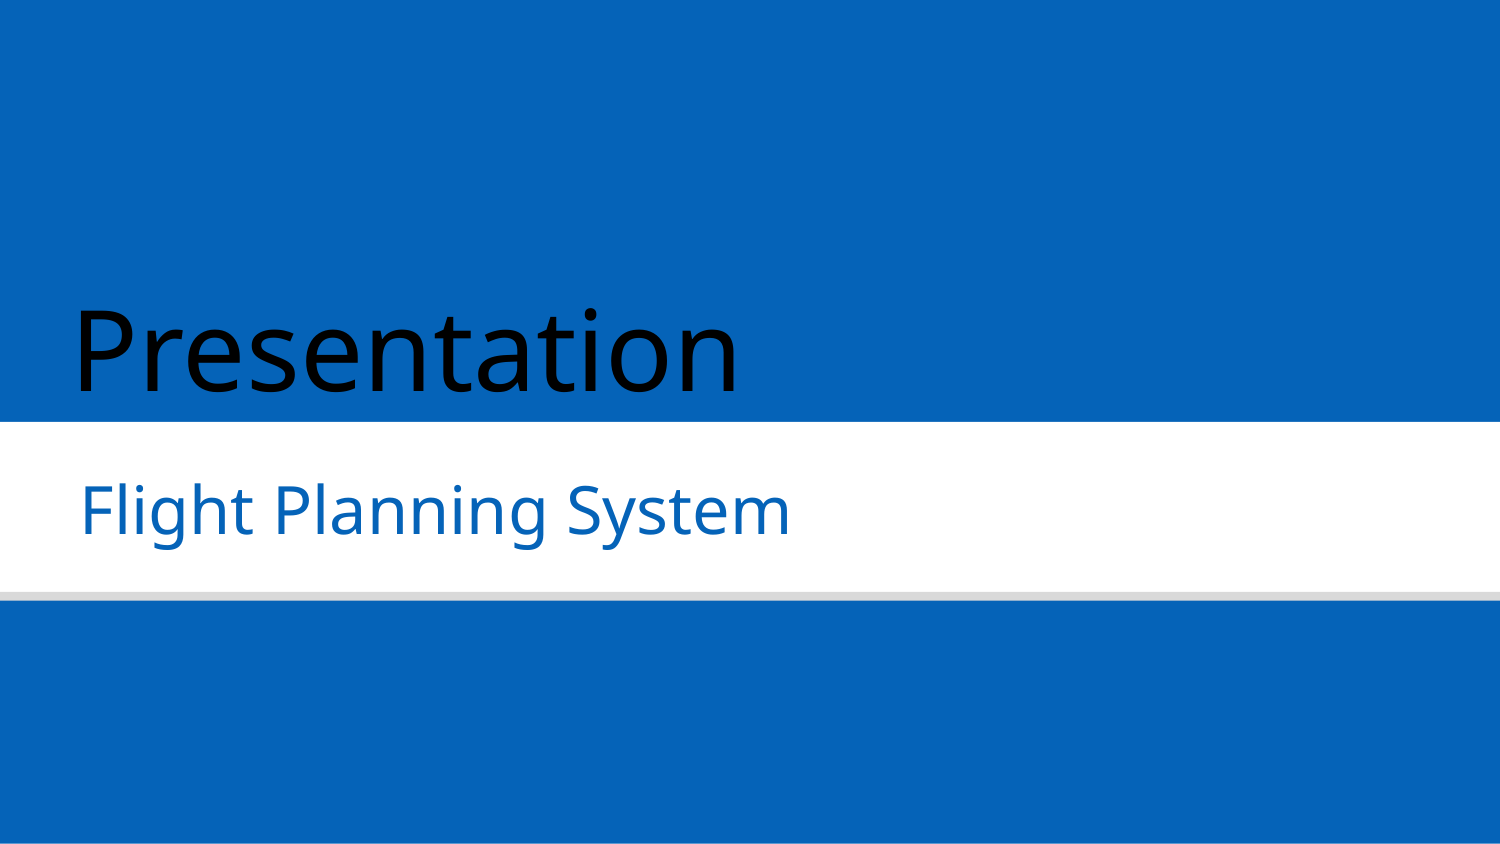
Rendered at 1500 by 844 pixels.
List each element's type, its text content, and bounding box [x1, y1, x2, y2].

text_box [0, 0, 1500, 844]
text_box Flight Planning System [64, 460, 809, 556]
text_box Presentation [55, 271, 759, 422]
